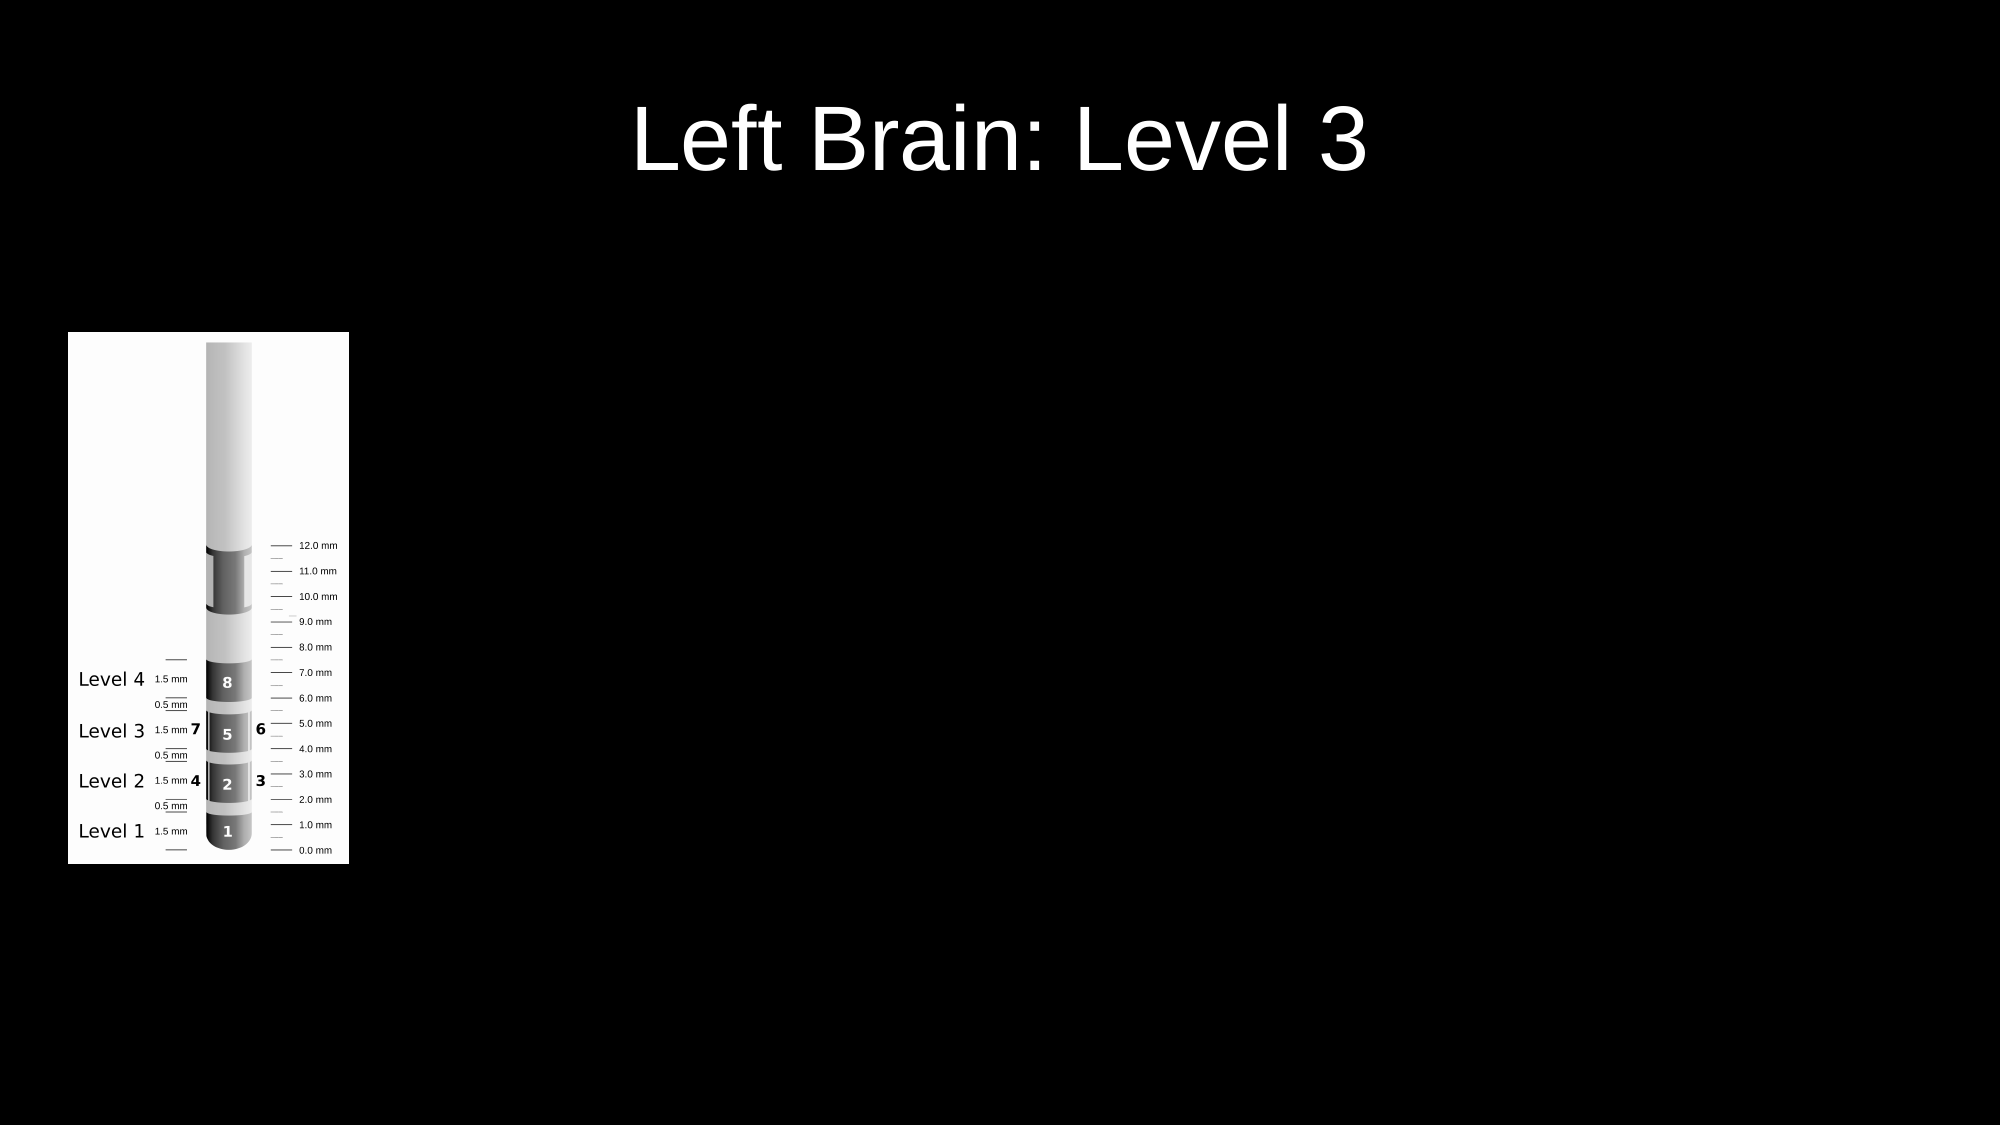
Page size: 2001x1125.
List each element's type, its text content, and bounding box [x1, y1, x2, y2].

title Left Brain: Level 3 [99, 44, 1900, 233]
picture [68, 332, 349, 864]
